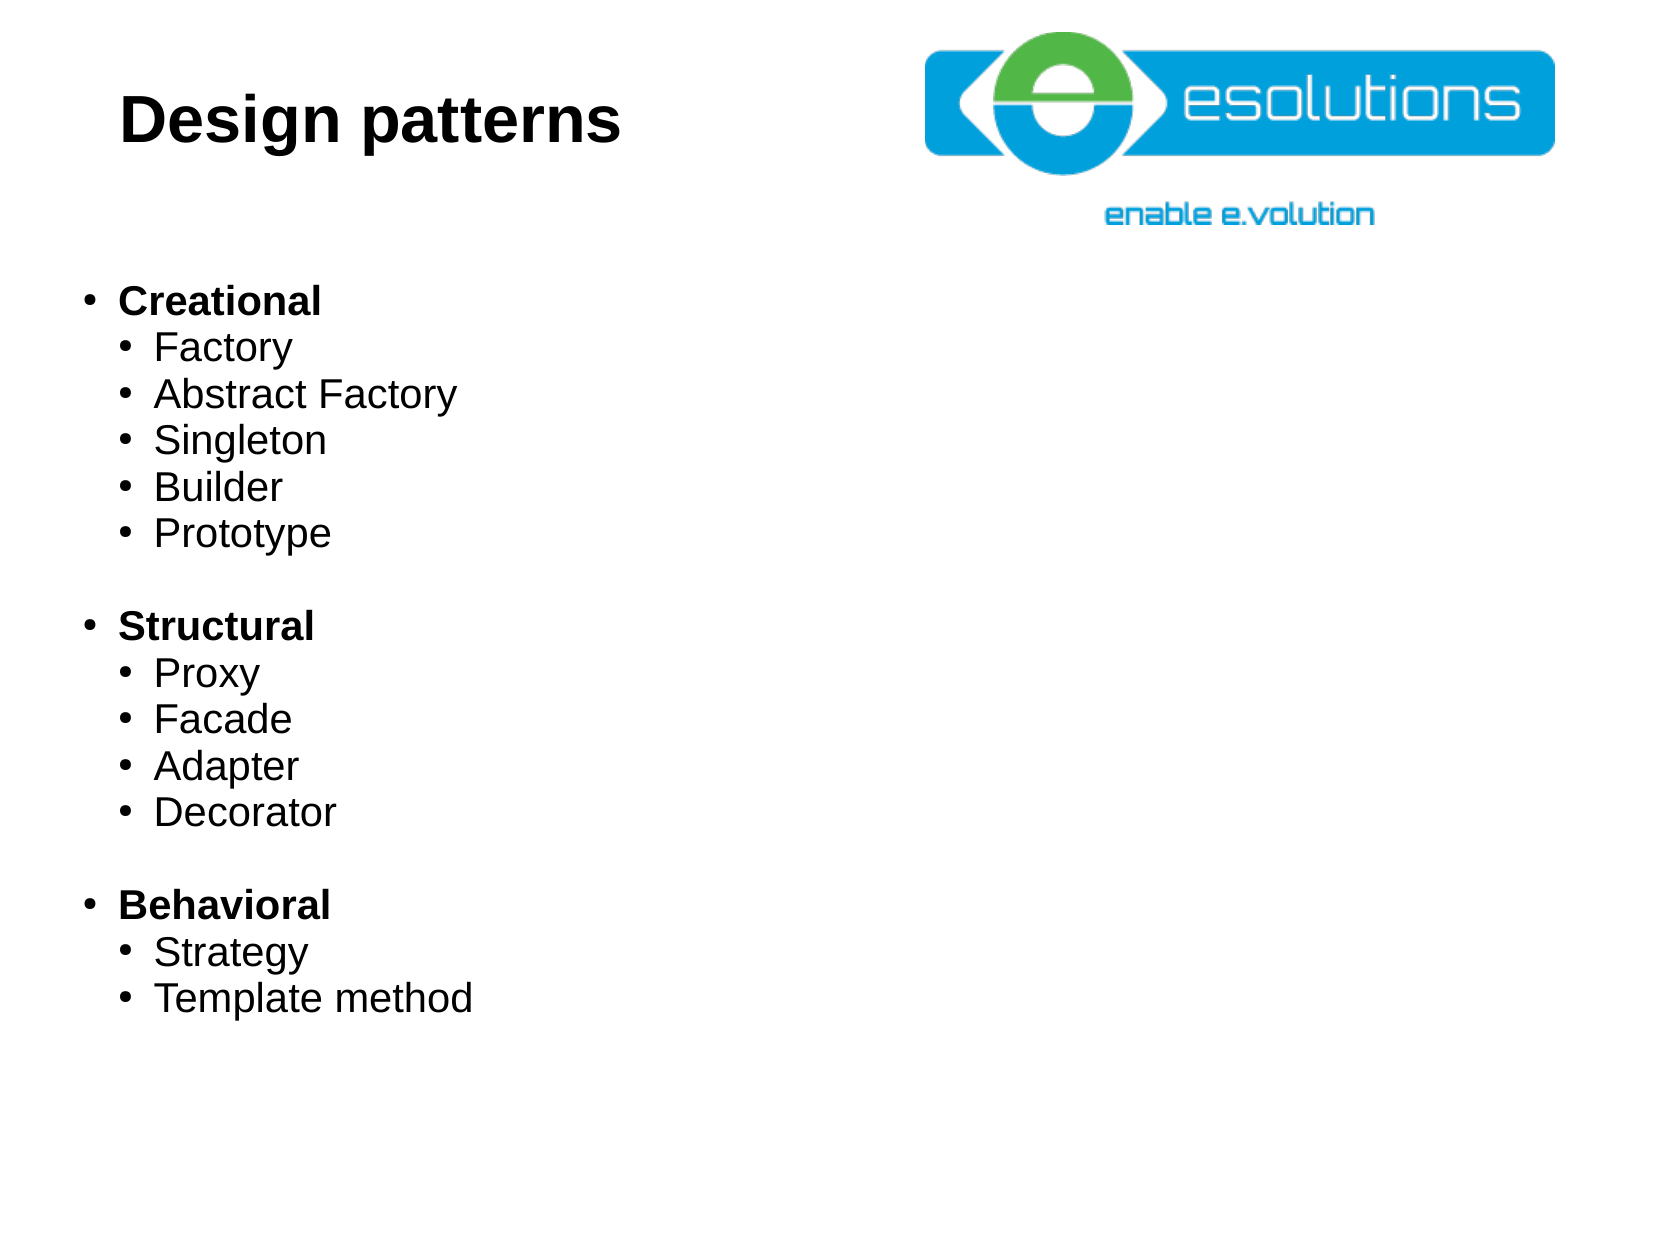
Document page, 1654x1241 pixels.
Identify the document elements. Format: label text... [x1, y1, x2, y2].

picture [1325, 86, 1361, 120]
picture [1130, 211, 1139, 226]
picture [1185, 86, 1220, 120]
picture [1307, 75, 1319, 120]
picture [1390, 86, 1396, 120]
picture [1267, 86, 1302, 120]
picture [1226, 211, 1236, 215]
subtitle Creational Factory Abstract Factory Singleton Builder Prototype Structural Proxy Facade Adapter Decorator Behavioral Strategy Template method [82, 273, 1571, 1026]
picture [1366, 75, 1385, 120]
picture [1360, 211, 1370, 226]
text_box Design patterns [105, 75, 766, 165]
picture [925, 32, 1555, 226]
picture [1226, 86, 1261, 120]
picture [1169, 211, 1179, 221]
picture [1110, 211, 1120, 215]
title [82, 49, 1571, 257]
picture [1340, 211, 1351, 221]
picture [1197, 211, 1208, 215]
picture [1403, 86, 1438, 120]
picture [1444, 86, 1479, 120]
picture [1485, 86, 1521, 120]
